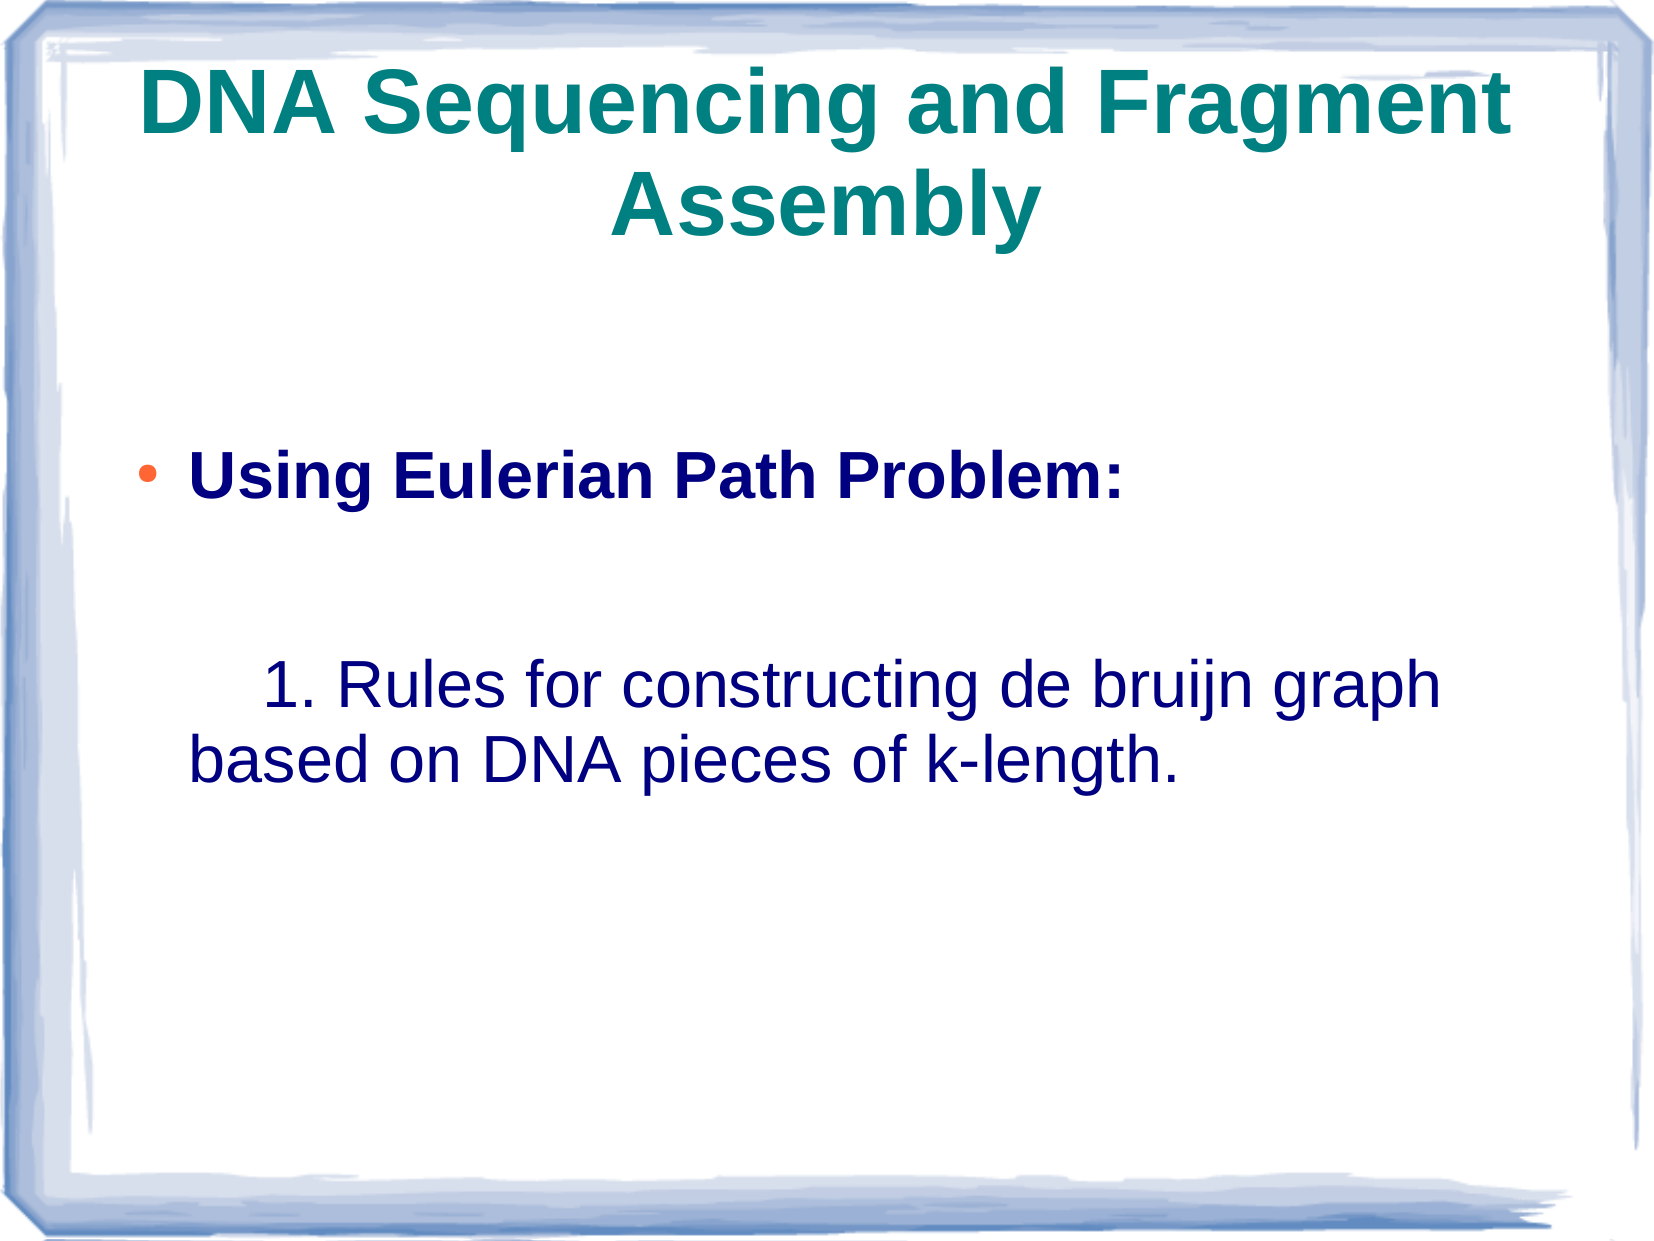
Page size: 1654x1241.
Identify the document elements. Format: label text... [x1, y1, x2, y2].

picture [0, 0, 1654, 1241]
list Using Eulerian Path Problem: 1. Rules for constructing de bruijn graph based on DNA pieces of k-length. [118, 324, 1571, 1144]
title DNA Sequencing and Fragment Assembly [82, 49, 1571, 257]
